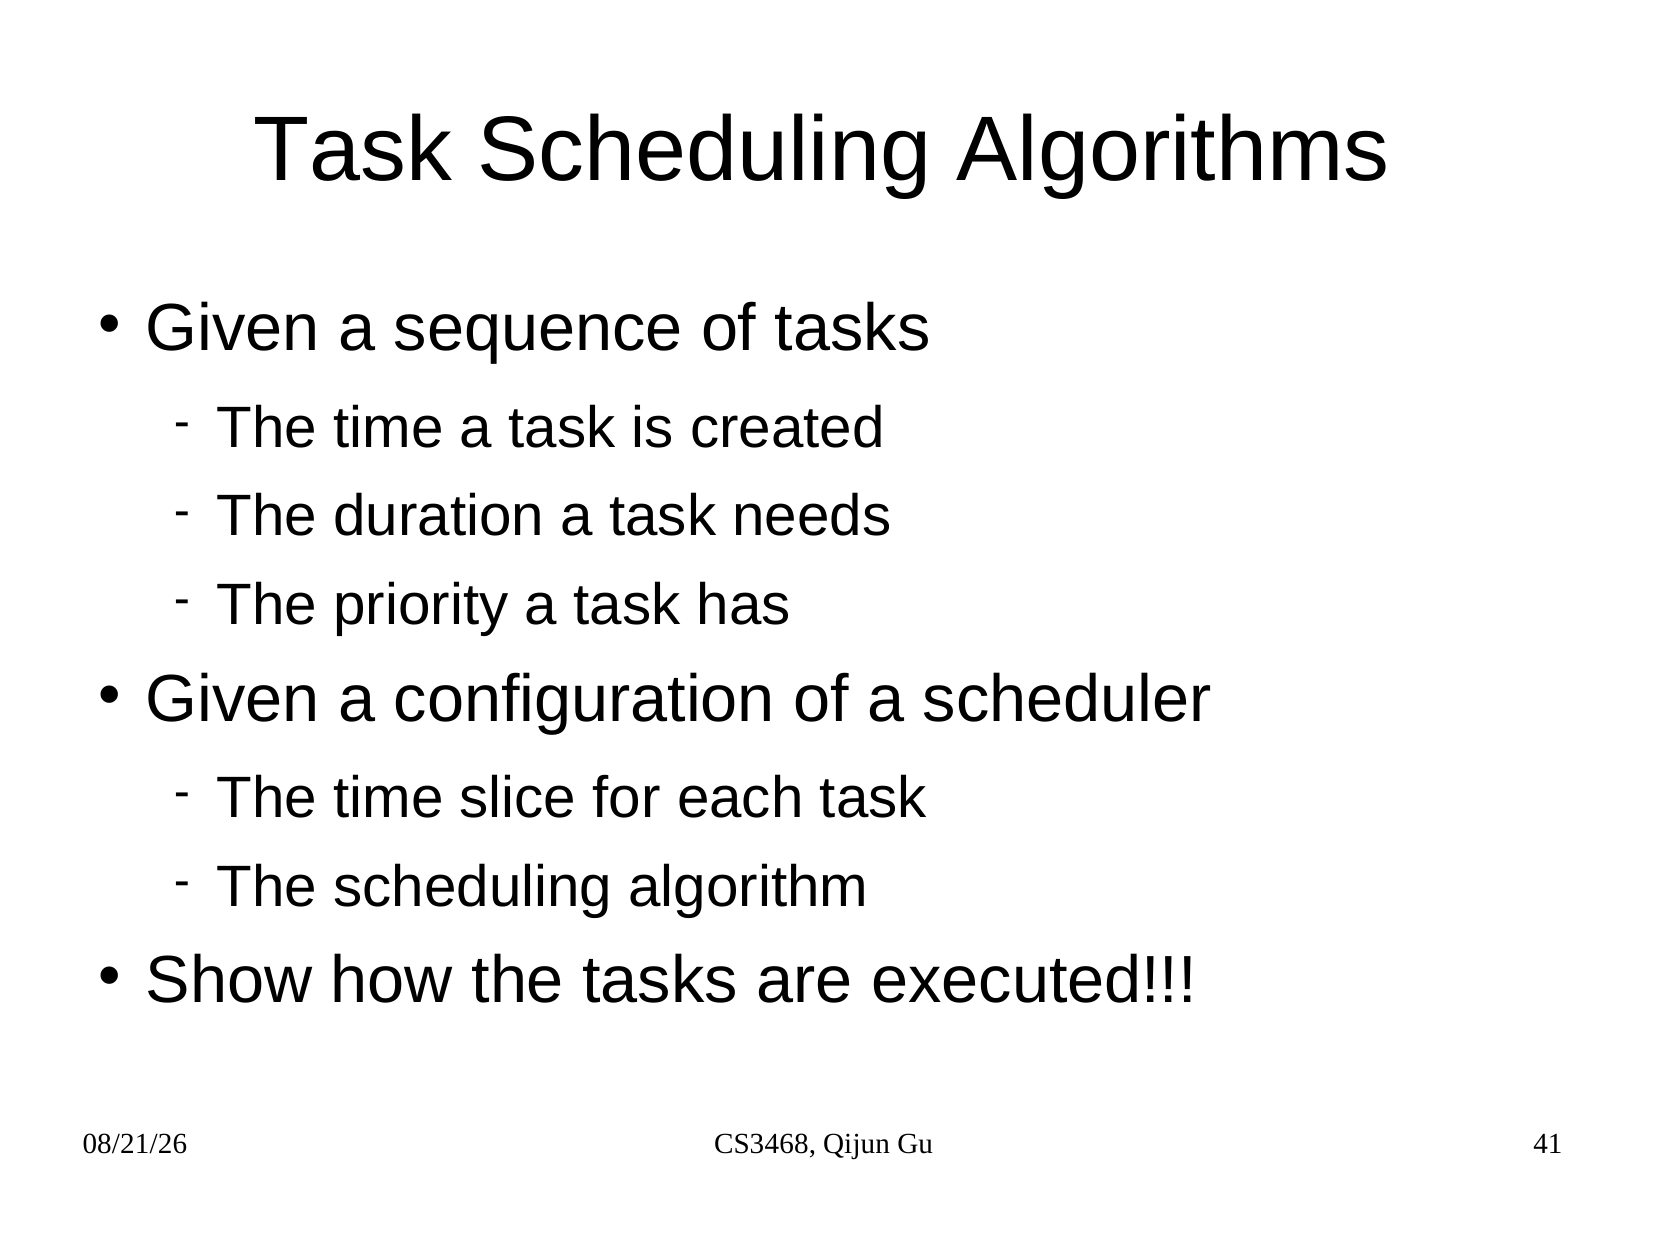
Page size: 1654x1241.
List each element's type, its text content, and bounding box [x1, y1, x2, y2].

title Task Scheduling Algorithms [82, 56, 1563, 242]
list Given a sequence of tasks The time a task is created The duration a task needs The priority a task has Given a configuration of a scheduler The time slice for each task The scheduling algorithm Show how the tasks are executed!!! [82, 290, 1563, 1087]
